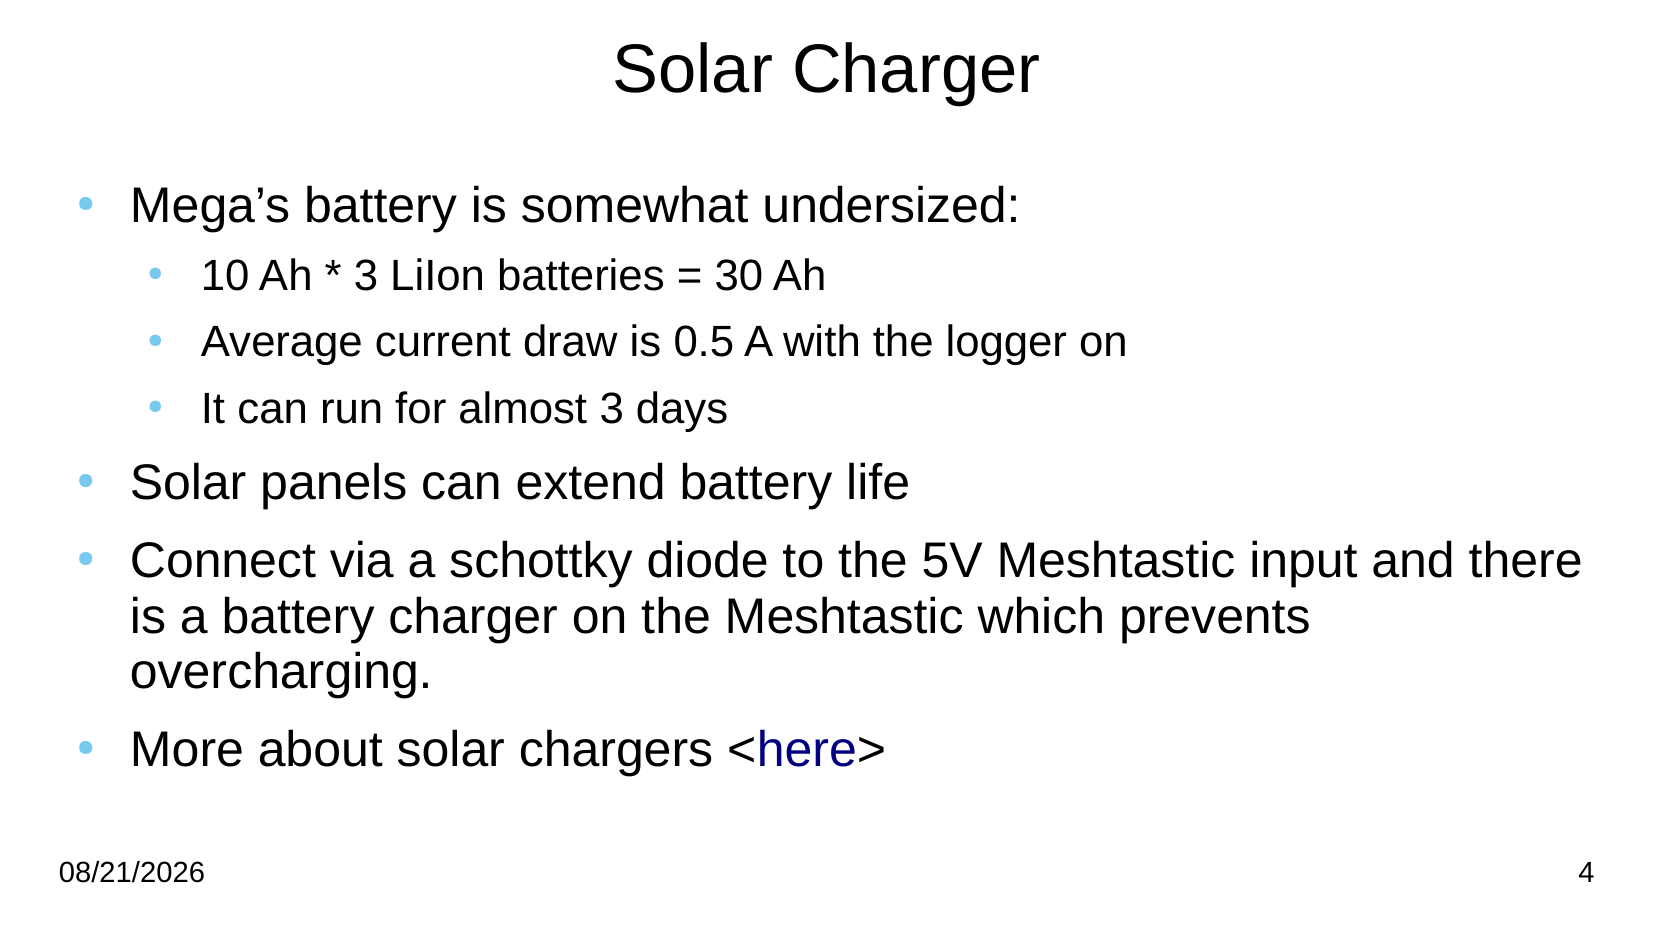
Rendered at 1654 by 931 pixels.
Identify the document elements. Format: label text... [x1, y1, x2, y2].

title Solar Charger [59, 29, 1595, 108]
list Mega’s battery is somewhat undersized: 10 Ah * 3 LiIon batteries = 30 Ah Average current draw is 0.5 A with the logger on It can run for almost 3 days Solar panels can extend battery life Connect via a schottky diode to the 5V Meshtastic input and there is a battery charger on the Meshtastic which prevents overcharging. More about solar chargers <here> [59, 177, 1595, 768]
